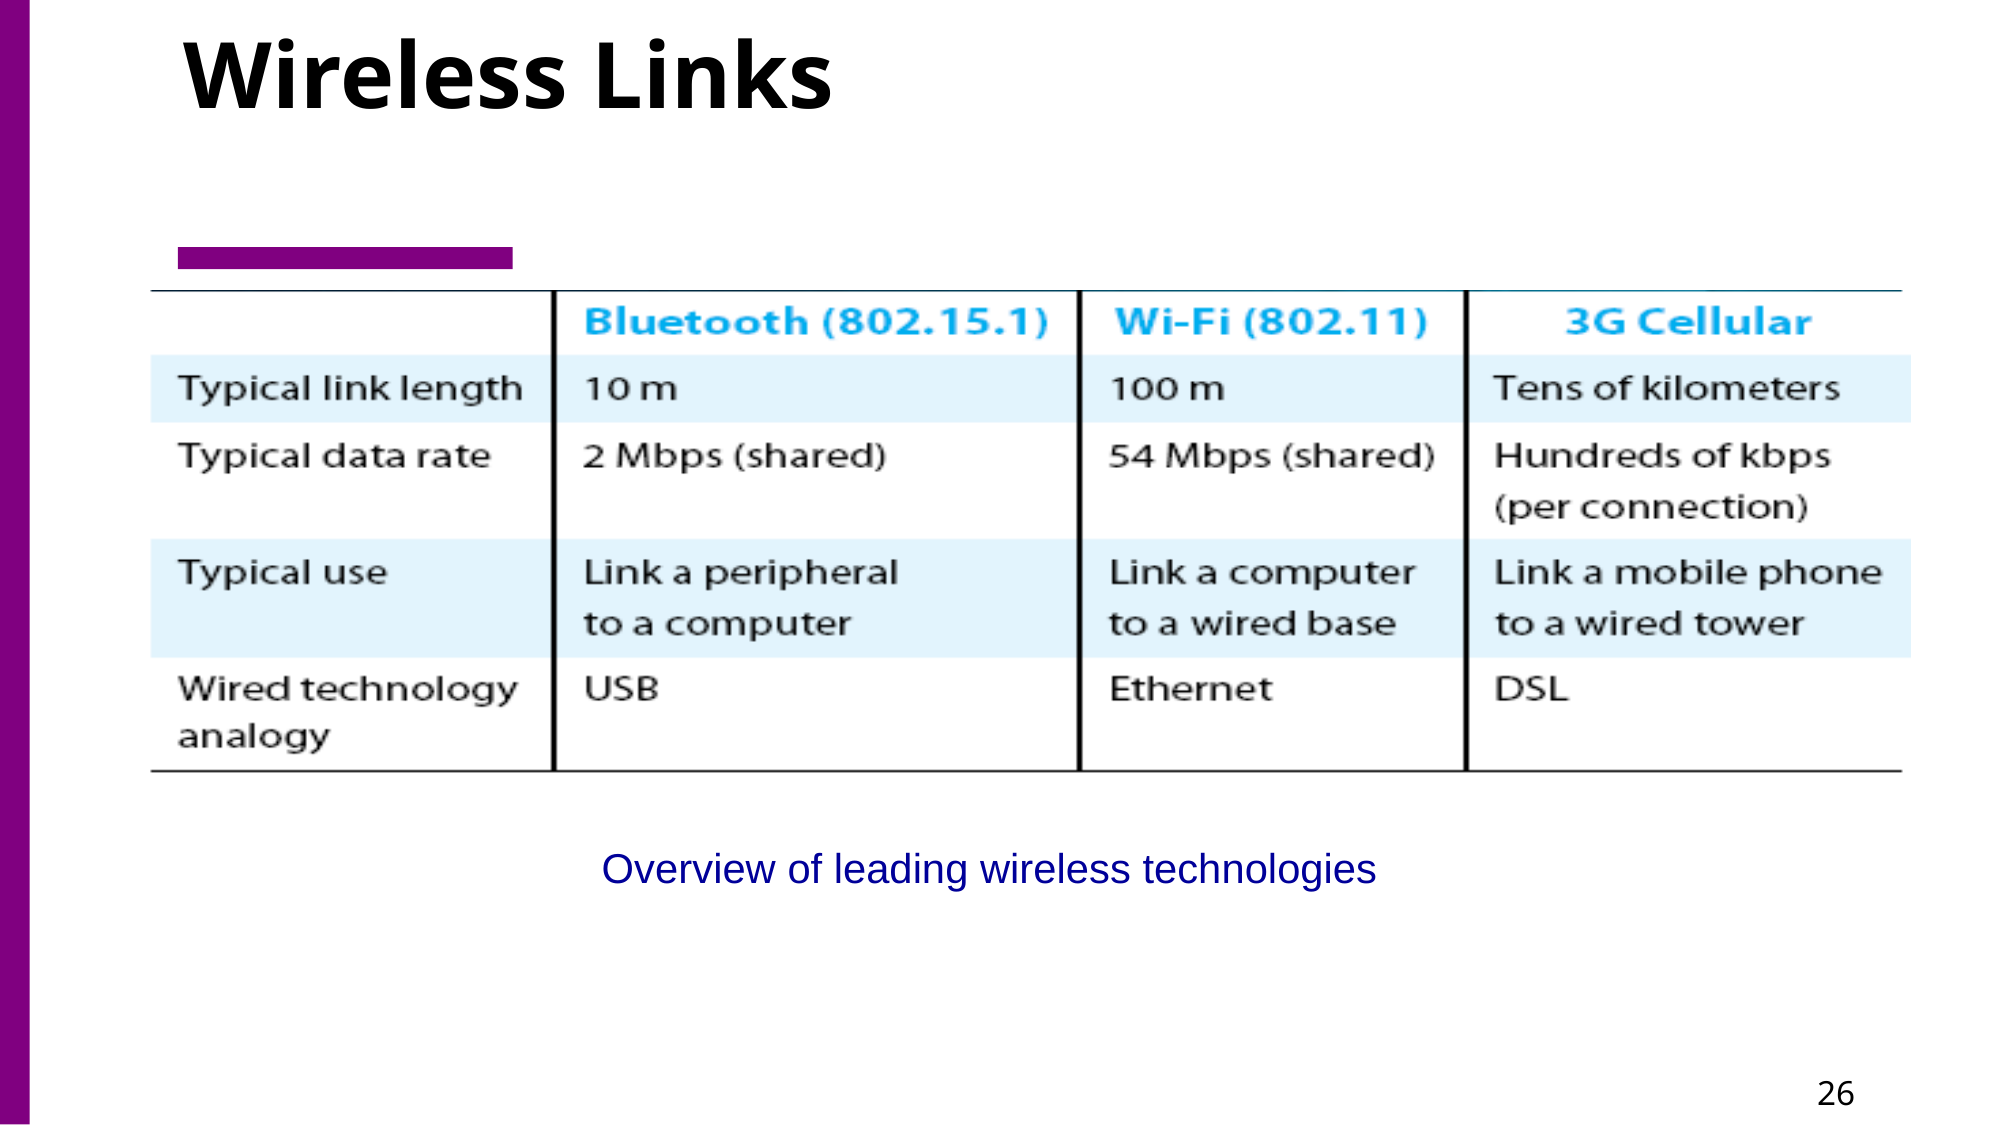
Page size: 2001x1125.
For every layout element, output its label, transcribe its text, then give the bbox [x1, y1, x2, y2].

picture [149, 290, 1911, 787]
title Wireless Links [133, 9, 1946, 135]
text_box Overview of leading wireless technologies [586, 834, 1393, 900]
